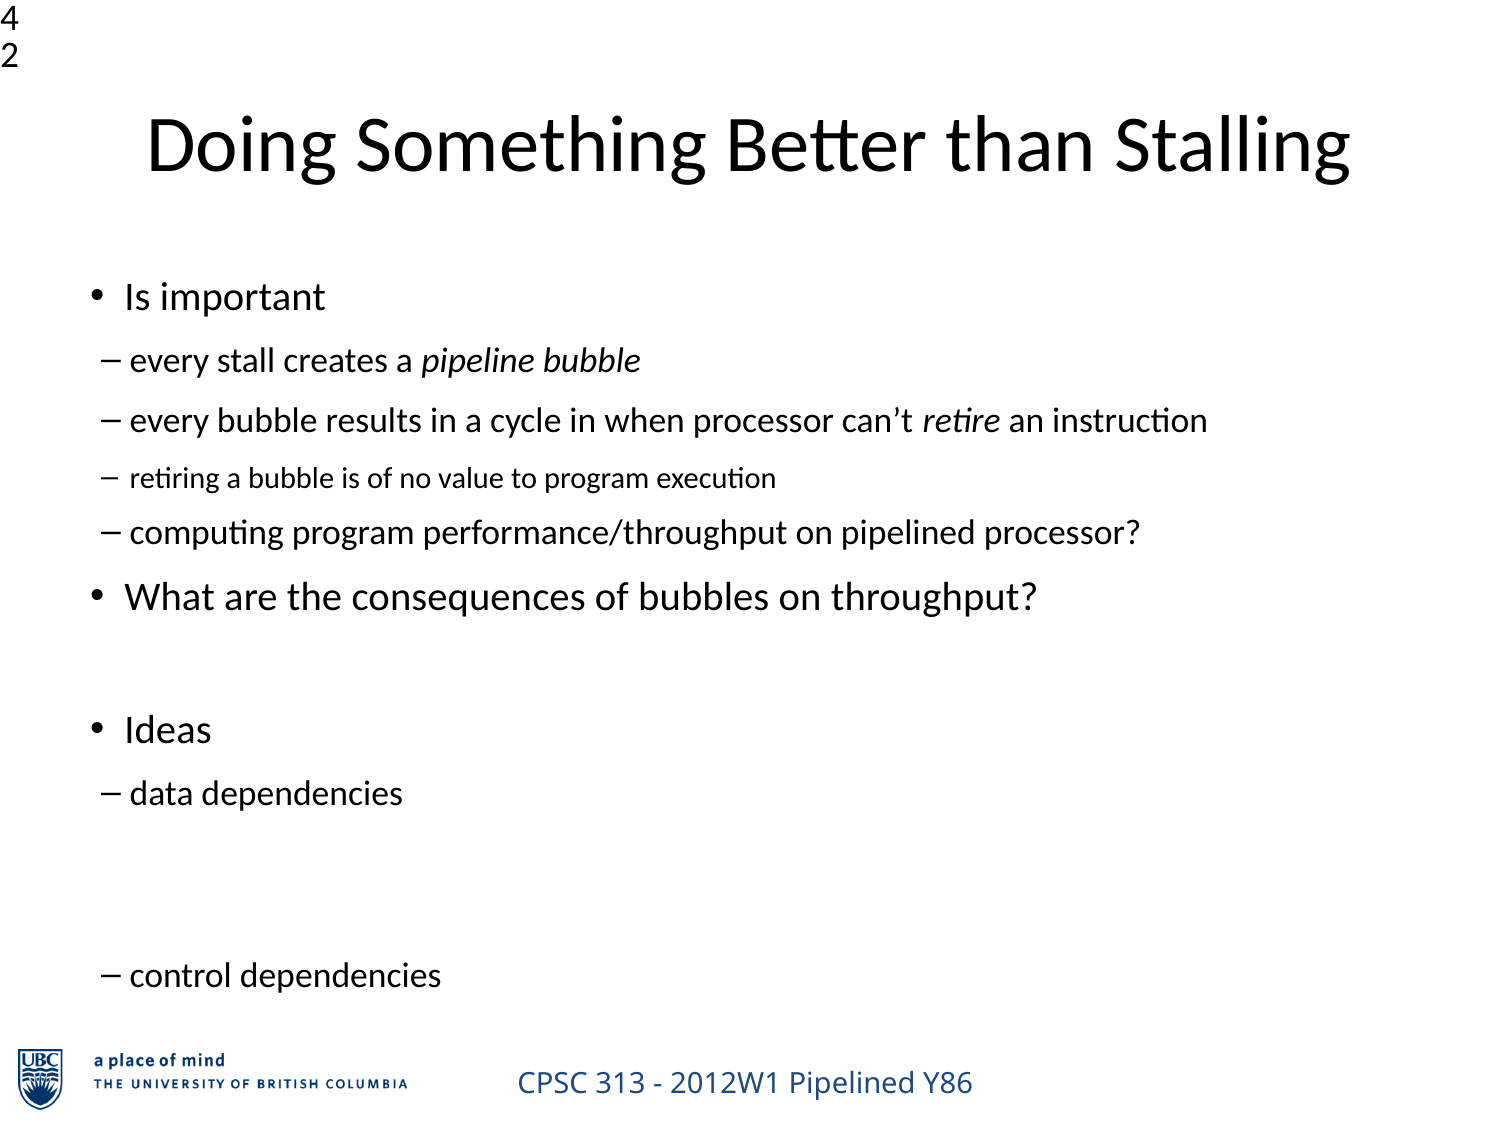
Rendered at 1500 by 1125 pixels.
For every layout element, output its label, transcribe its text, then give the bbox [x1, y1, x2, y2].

picture [18, 1049, 407, 1110]
list Is important every stall creates a pipeline bubble every bubble results in a cycle in when processor can’t retire an instruction retiring a bubble is of no value to program execution computing program performance/throughput on pipelined processor? What are the consequences of bubbles on throughput? Ideas data dependencies control dependencies [75, 262, 1425, 1005]
title Doing Something Better than Stalling [75, 45, 1425, 233]
